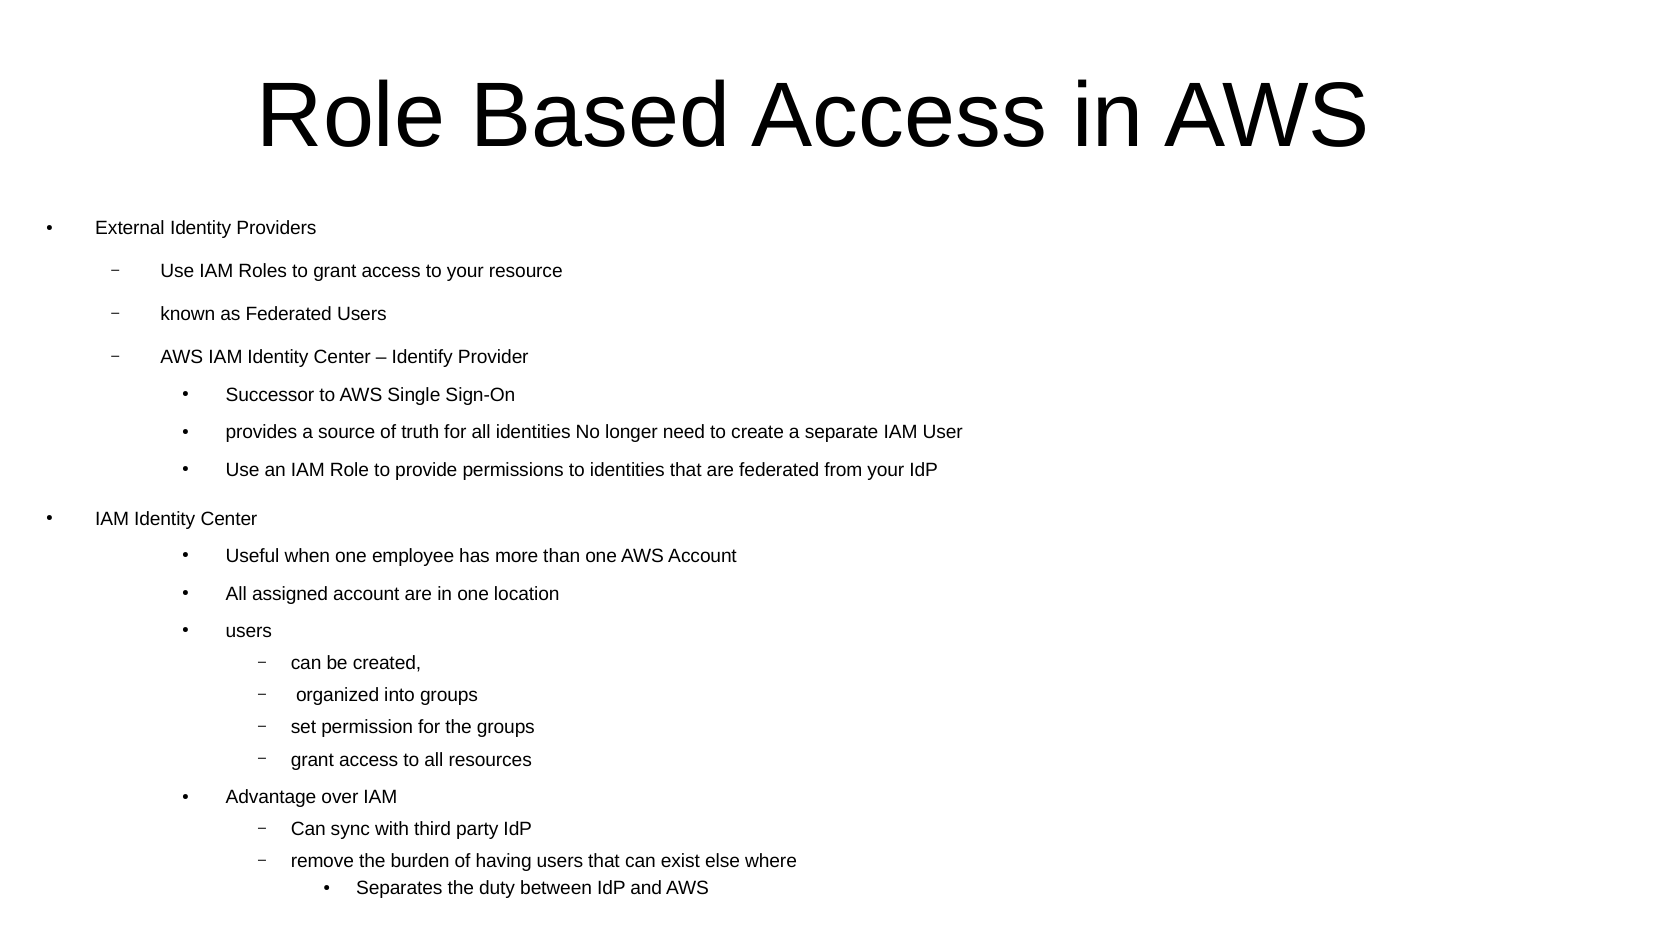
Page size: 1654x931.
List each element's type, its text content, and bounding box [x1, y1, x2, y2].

title Role Based Access in AWS [82, 37, 1571, 193]
list External Identity Providers Use IAM Roles to grant access to your resource known as Federated Users AWS IAM Identity Center – Identify Provider Successor to AWS Single Sign-On provides a source of truth for all identities No longer need to create a separate IAM User Use an IAM Role to provide permissions to identities that are federated from your IdP IAM Identity Center Useful when one employee has more than one AWS Account All assigned account are in one location users can be created, organized into groups set permission for the groups grant access to all resources Advantage over IAM Can sync with third party IdP remove the burden of having users that can exist else where Separates the duty between IdP and AWS [30, 217, 1571, 901]
